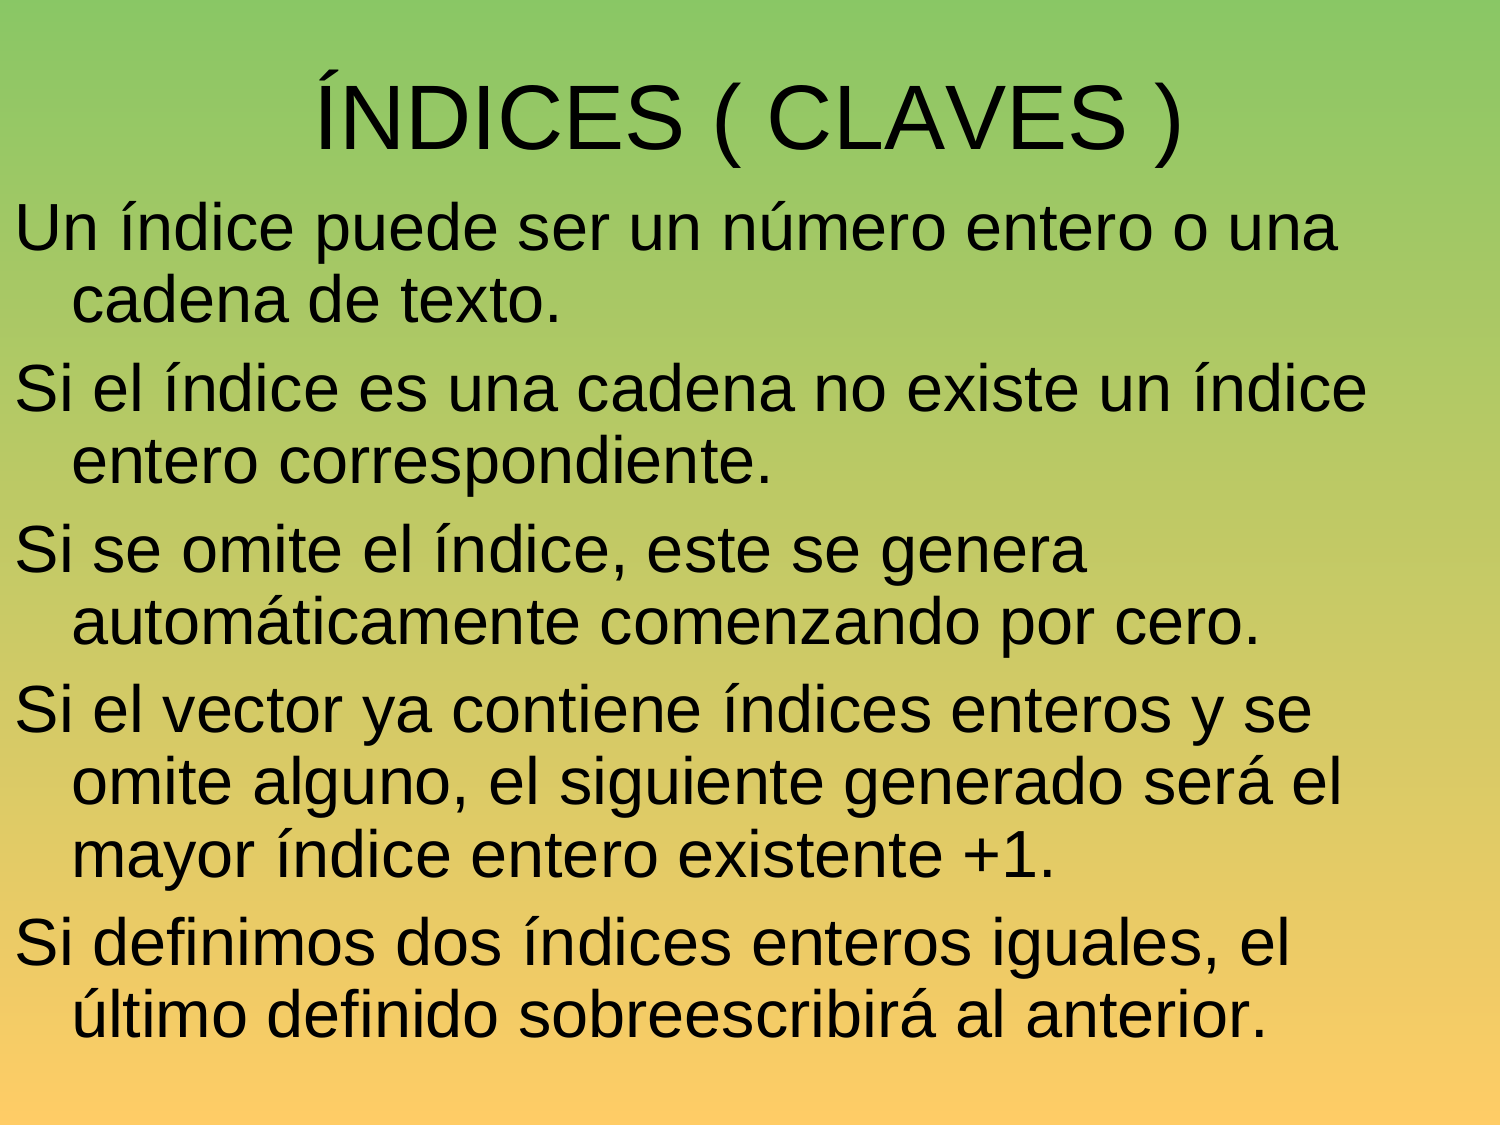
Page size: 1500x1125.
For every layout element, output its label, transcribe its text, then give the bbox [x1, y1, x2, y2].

list Un índice puede ser un número entero o una cadena de texto. Si el índice es una cadena no existe un índice entero correspondiente. Si se omite el índice, este se genera automáticamente comenzando por cero. Si el vector ya contiene índices enteros y se omite alguno, el siguiente generado será el mayor índice entero existente +1. Si definimos dos índices enteros iguales, el último definido sobreescribirá al anterior. [0, 0, 1500, 1125]
